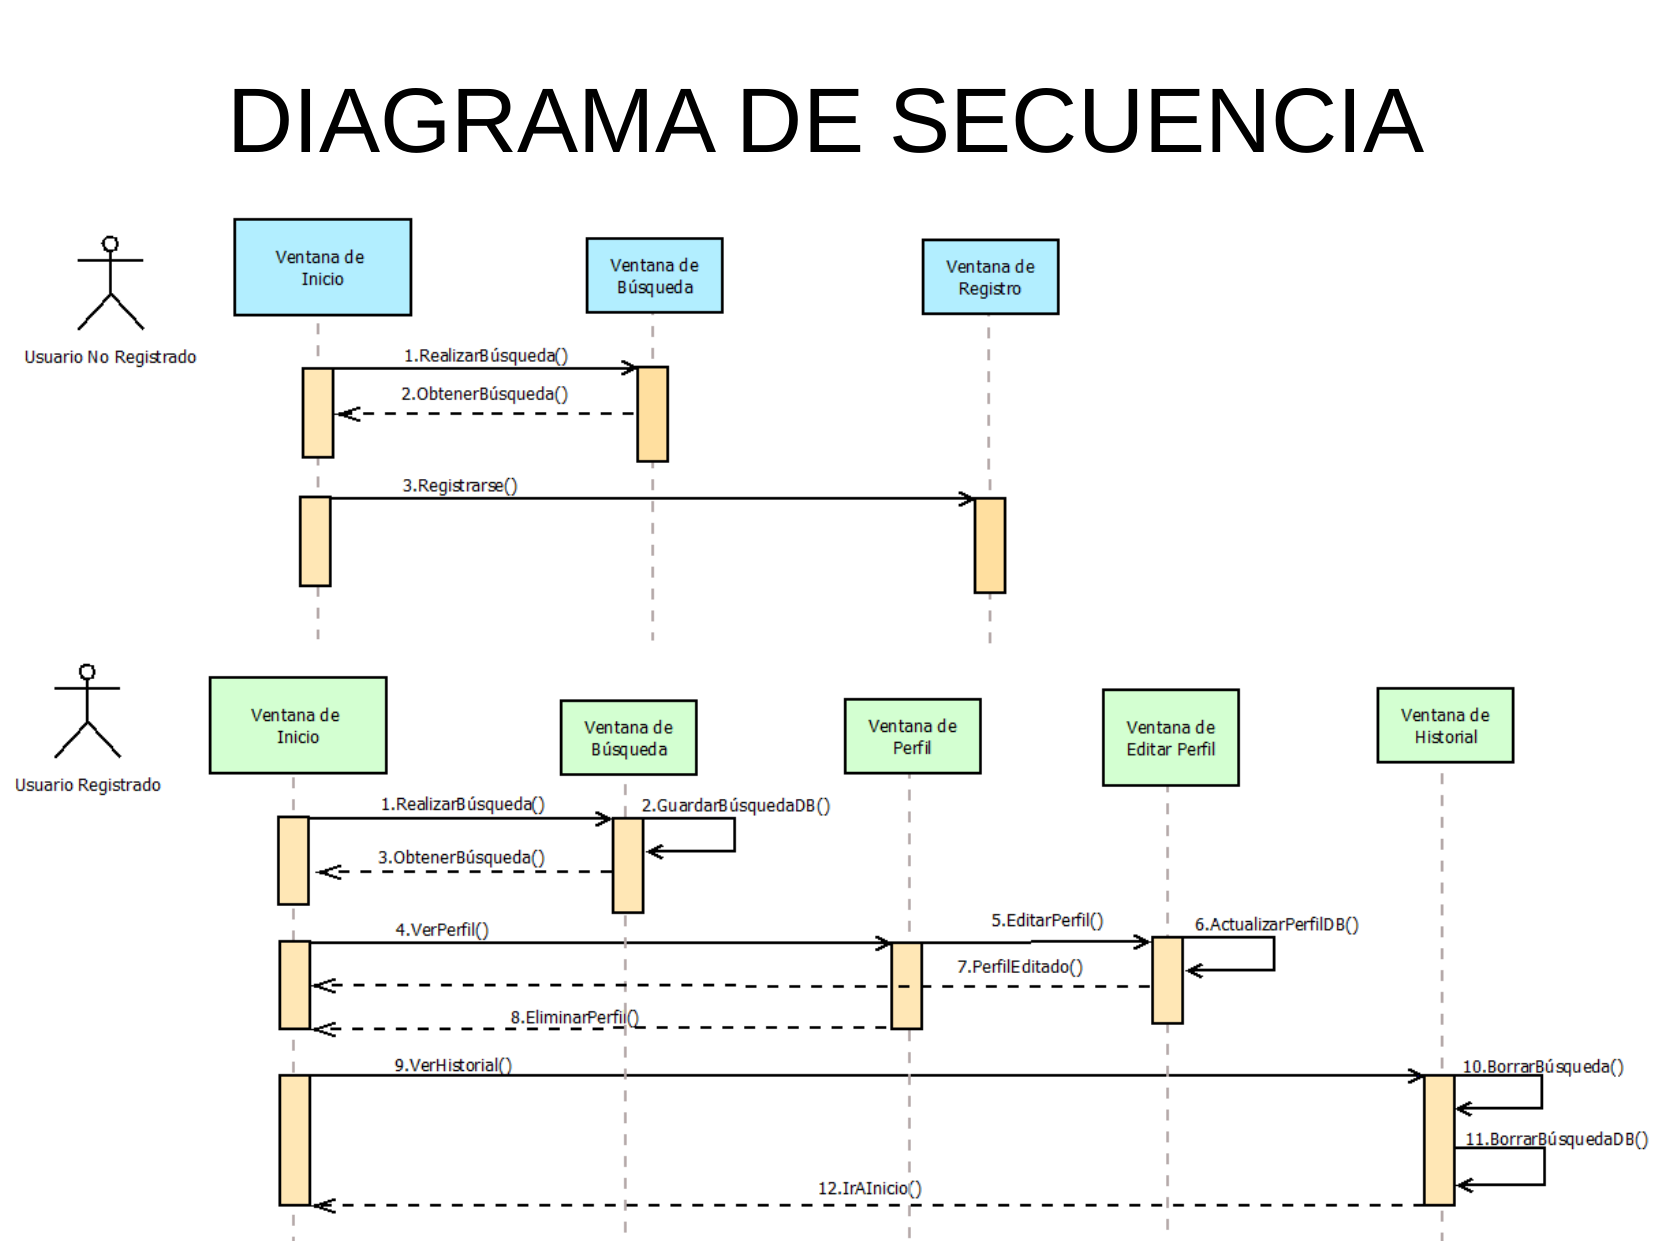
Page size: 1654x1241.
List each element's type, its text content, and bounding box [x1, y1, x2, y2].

picture [0, 210, 1654, 1241]
title DIAGRAMA DE SECUENCIA [82, 17, 1571, 210]
